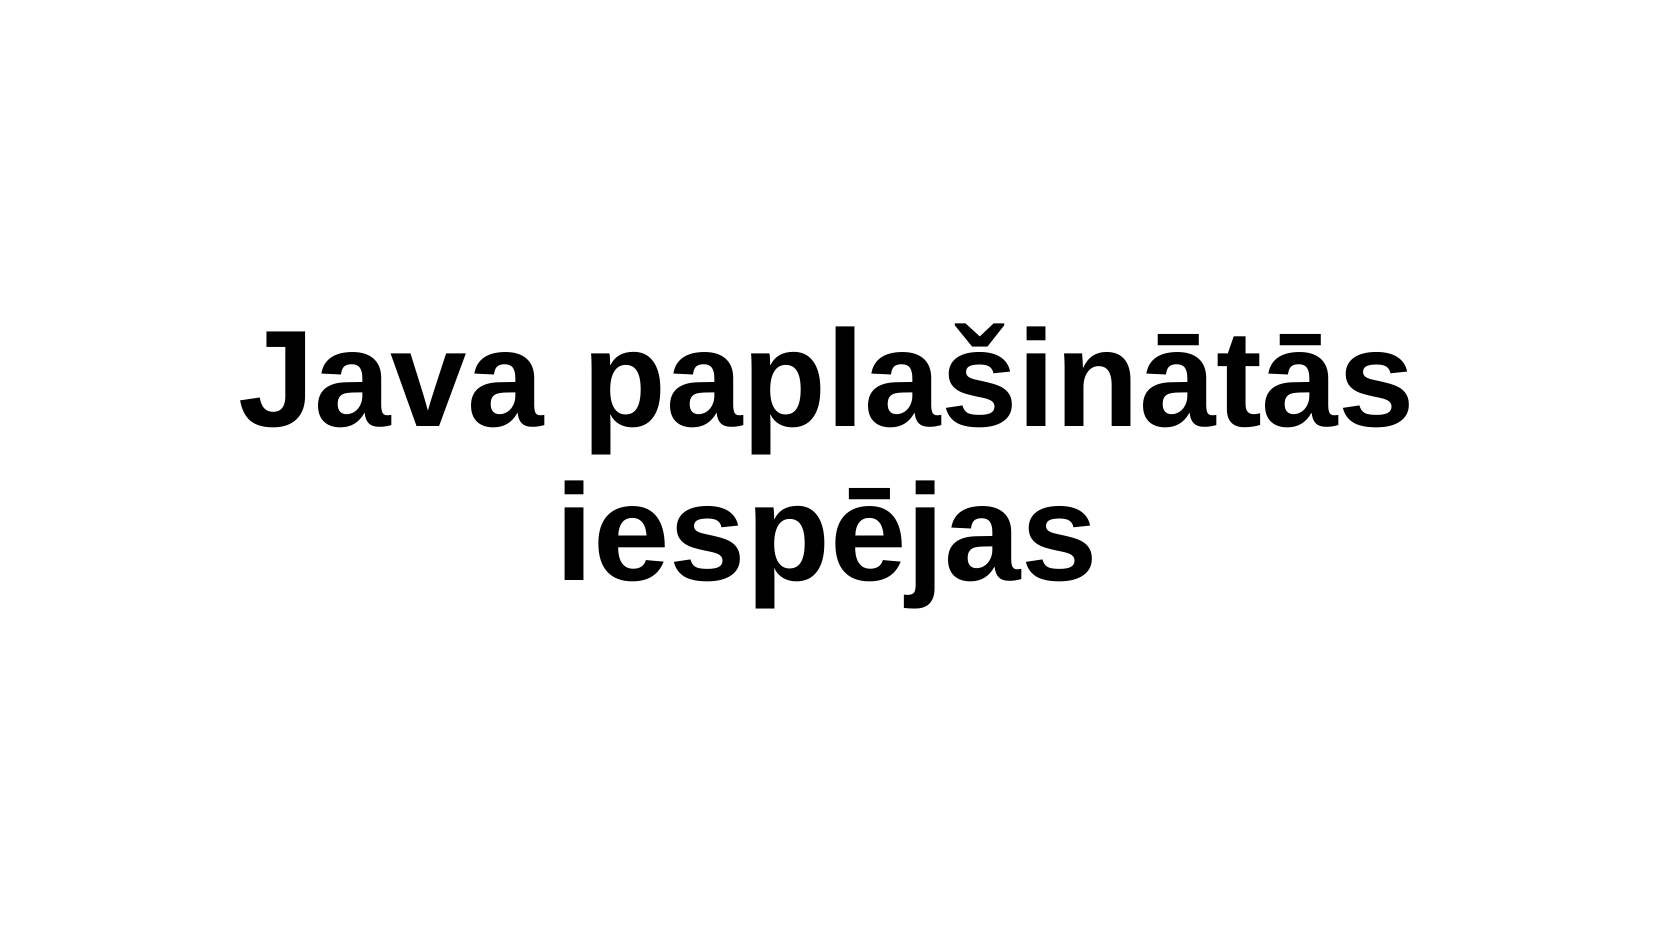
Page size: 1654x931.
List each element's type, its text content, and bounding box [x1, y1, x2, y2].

title Java paplašinātās iespējas [82, 282, 1571, 629]
